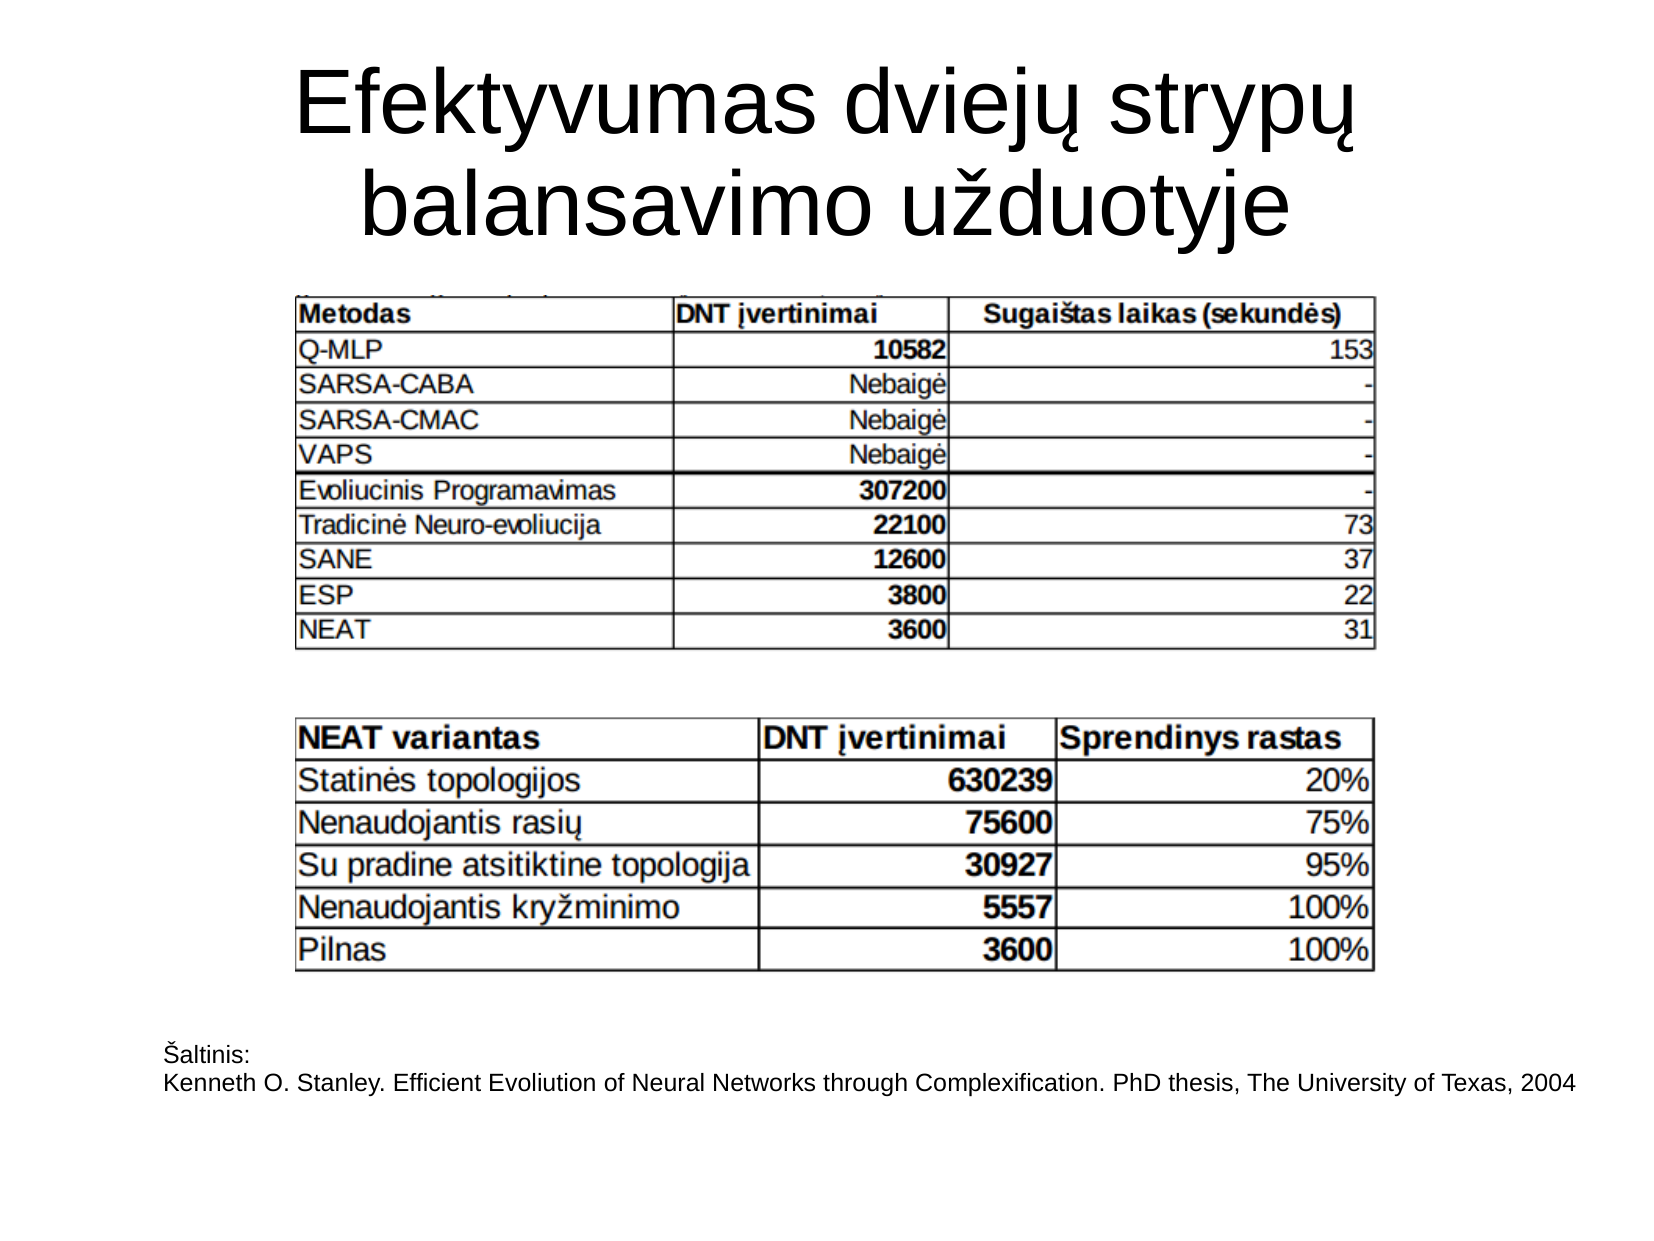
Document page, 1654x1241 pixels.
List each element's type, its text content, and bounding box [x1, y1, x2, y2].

picture [295, 295, 1380, 653]
title Efektyvumas dviejų strypų balansavimo užduotyje [82, 49, 1571, 257]
picture [295, 713, 1380, 975]
text_box Šaltinis: Kenneth O. Stanley. Efficient Evoliution of Neural Networks through Complexification. PhD thesis, The University of Texas, 2004 [148, 1033, 1595, 1105]
